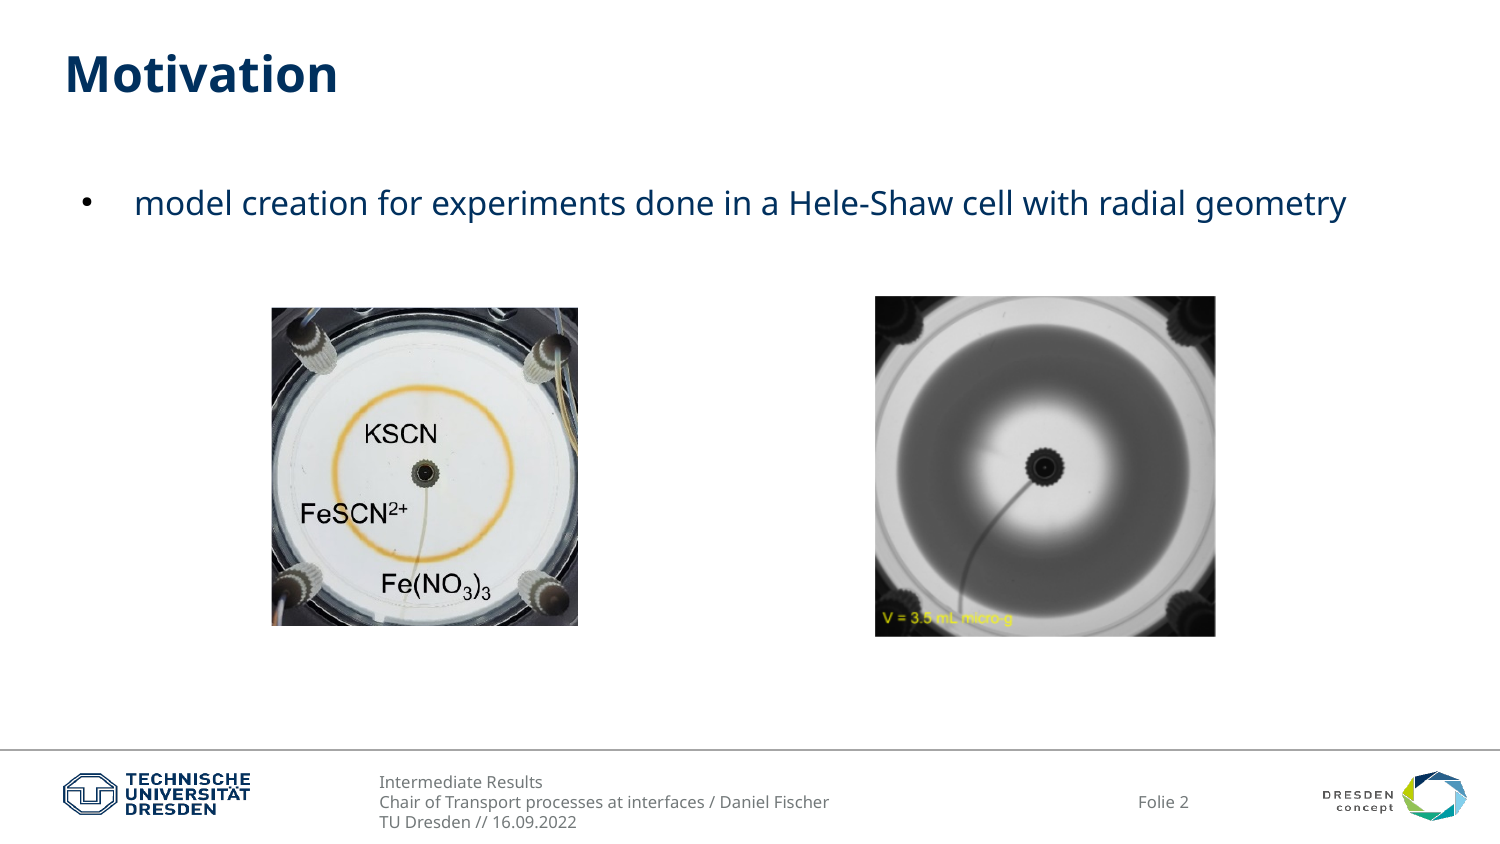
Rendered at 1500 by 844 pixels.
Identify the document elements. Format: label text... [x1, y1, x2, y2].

picture [63, 773, 250, 815]
title Motivation [64, 42, 1437, 142]
picture [271, 307, 578, 626]
picture [1323, 771, 1467, 821]
list model creation for experiments done in a Hele-Shaw cell with radial geometry [63, 182, 1437, 706]
picture [874, 295, 1217, 639]
